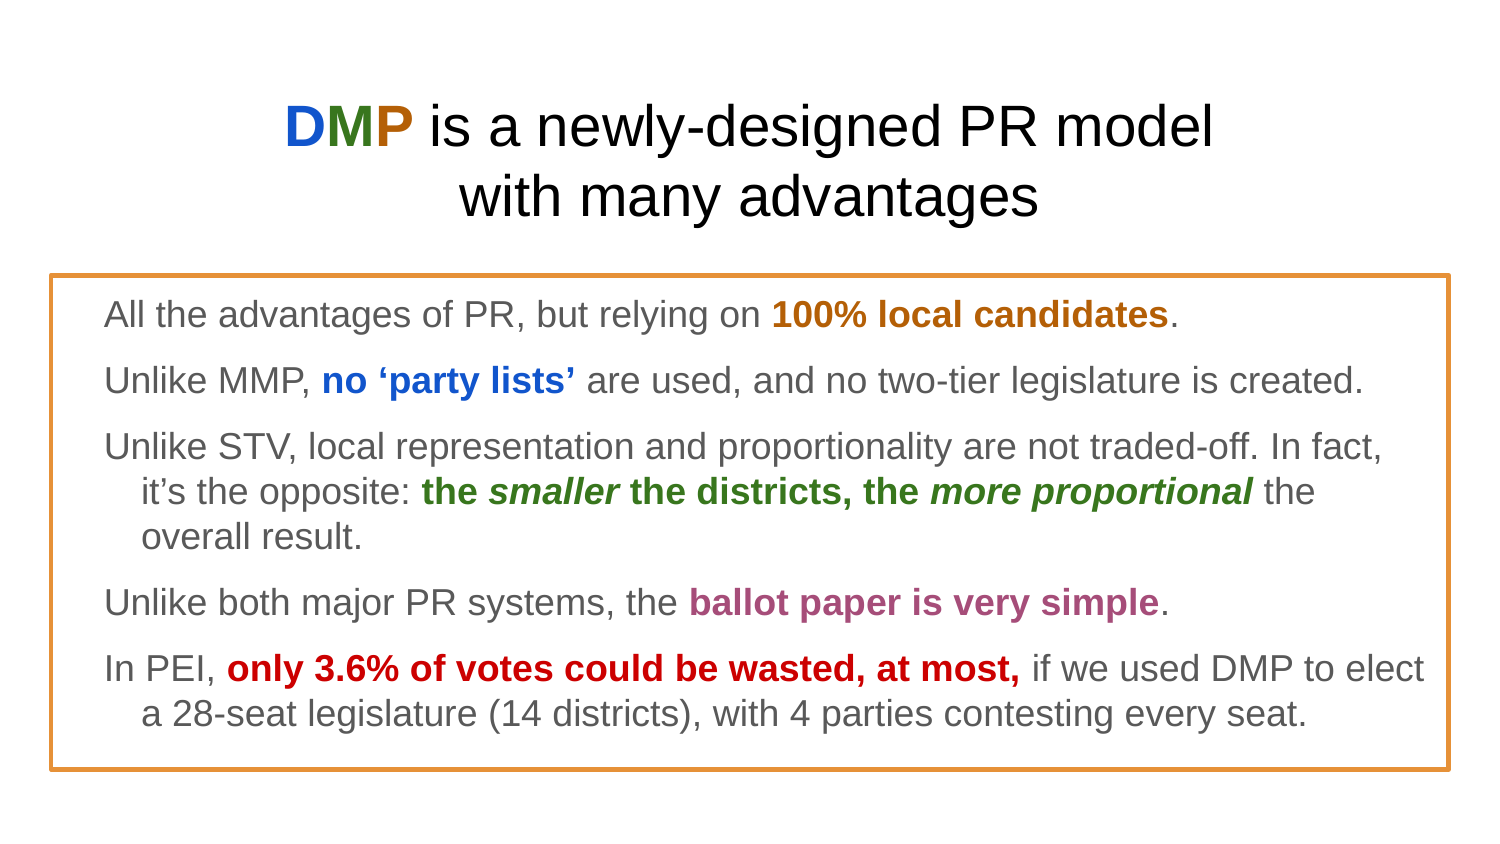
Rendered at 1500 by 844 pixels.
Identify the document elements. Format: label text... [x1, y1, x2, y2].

list All the advantages of PR, but relying on 100% local candidates. Unlike MMP, no ‘party lists’ are used, and no two-tier legislature is created. Unlike STV, local representation and proportionality are not traded-off. In fact, it’s the opposite: the smaller the districts, the more proportional the overall result. Unlike both major PR systems, the ballot paper is very simple. In PEI, only 3.6% of votes could be wasted, at most, if we used DMP to elect a 28-seat legislature (14 districts), with 4 parties contesting every seat. [51, 275, 1449, 770]
title DMP is a newly-designed PR model with many advantages [51, 72, 1449, 167]
